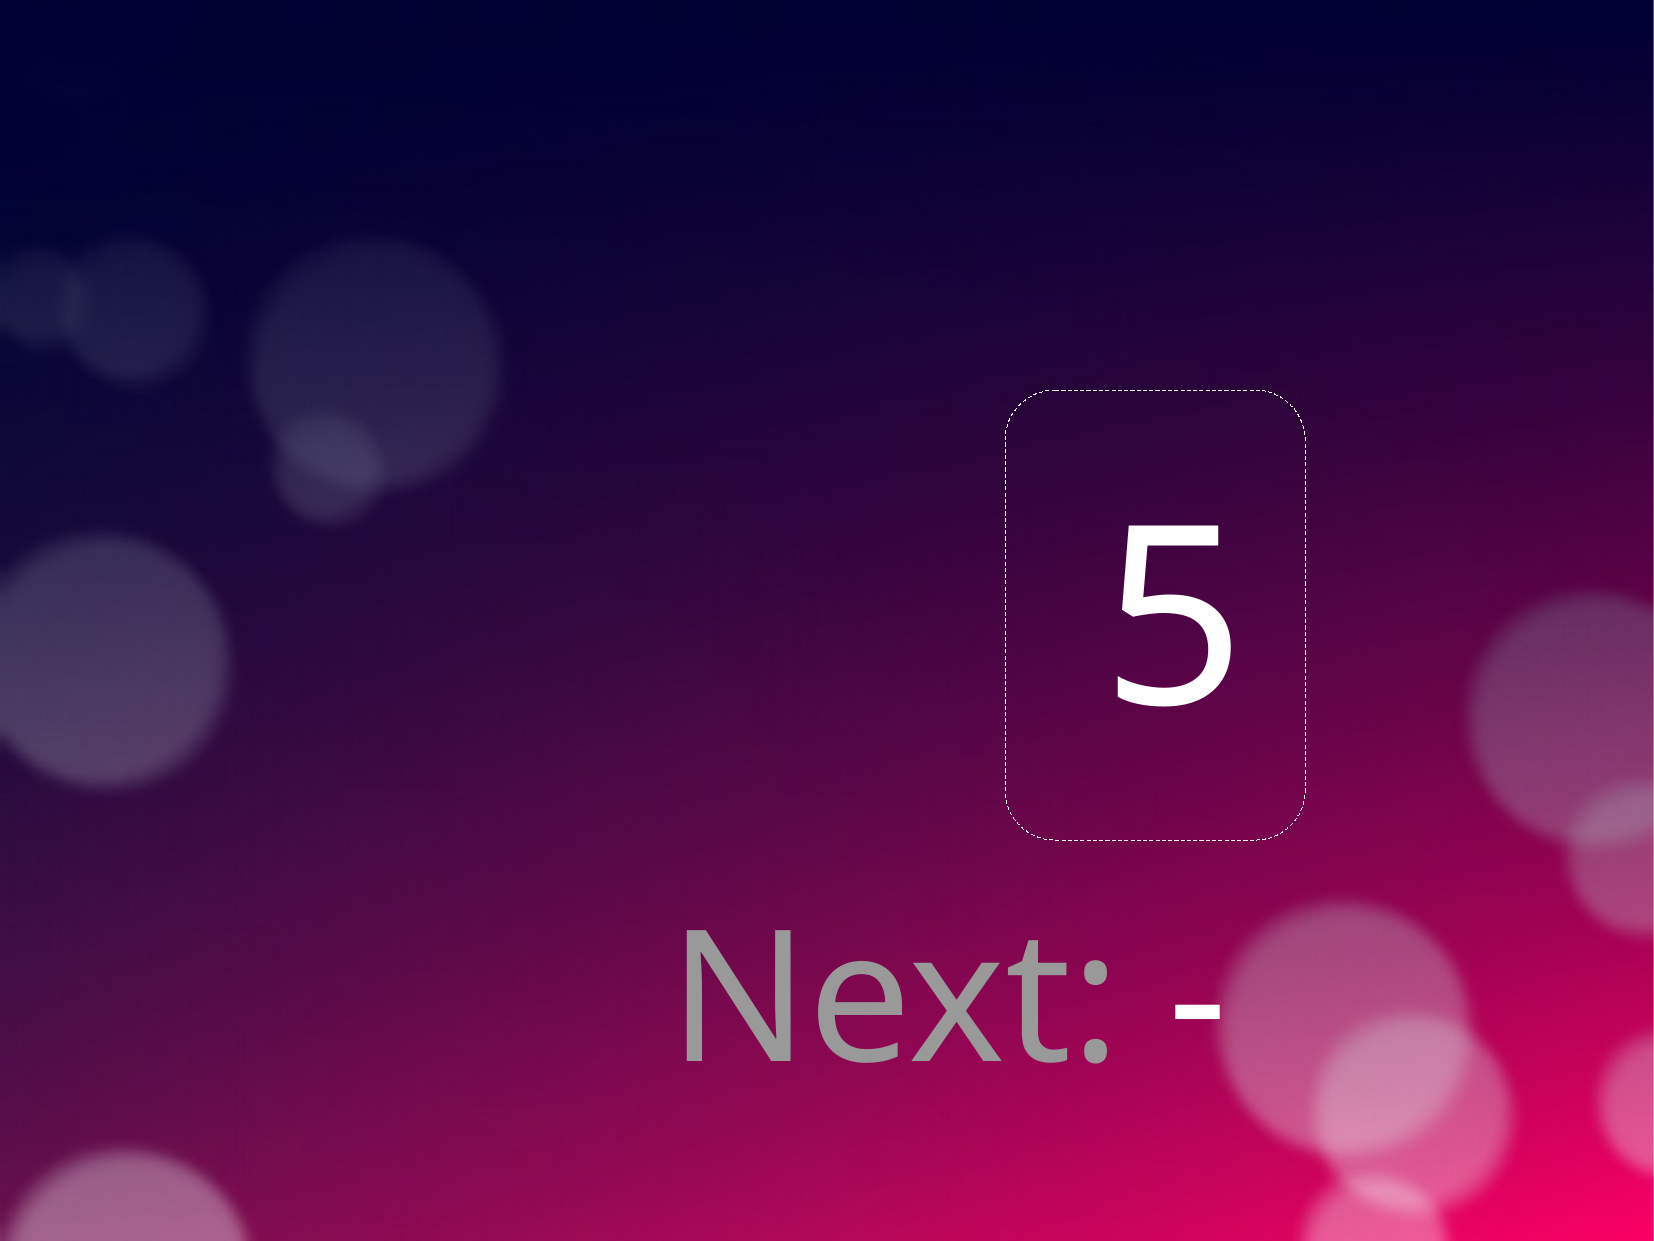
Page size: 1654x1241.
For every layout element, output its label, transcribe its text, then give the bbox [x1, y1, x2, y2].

picture [0, 0, 1654, 1241]
title 5 [885, 360, 1261, 856]
title Next: - [510, 840, 1246, 1141]
